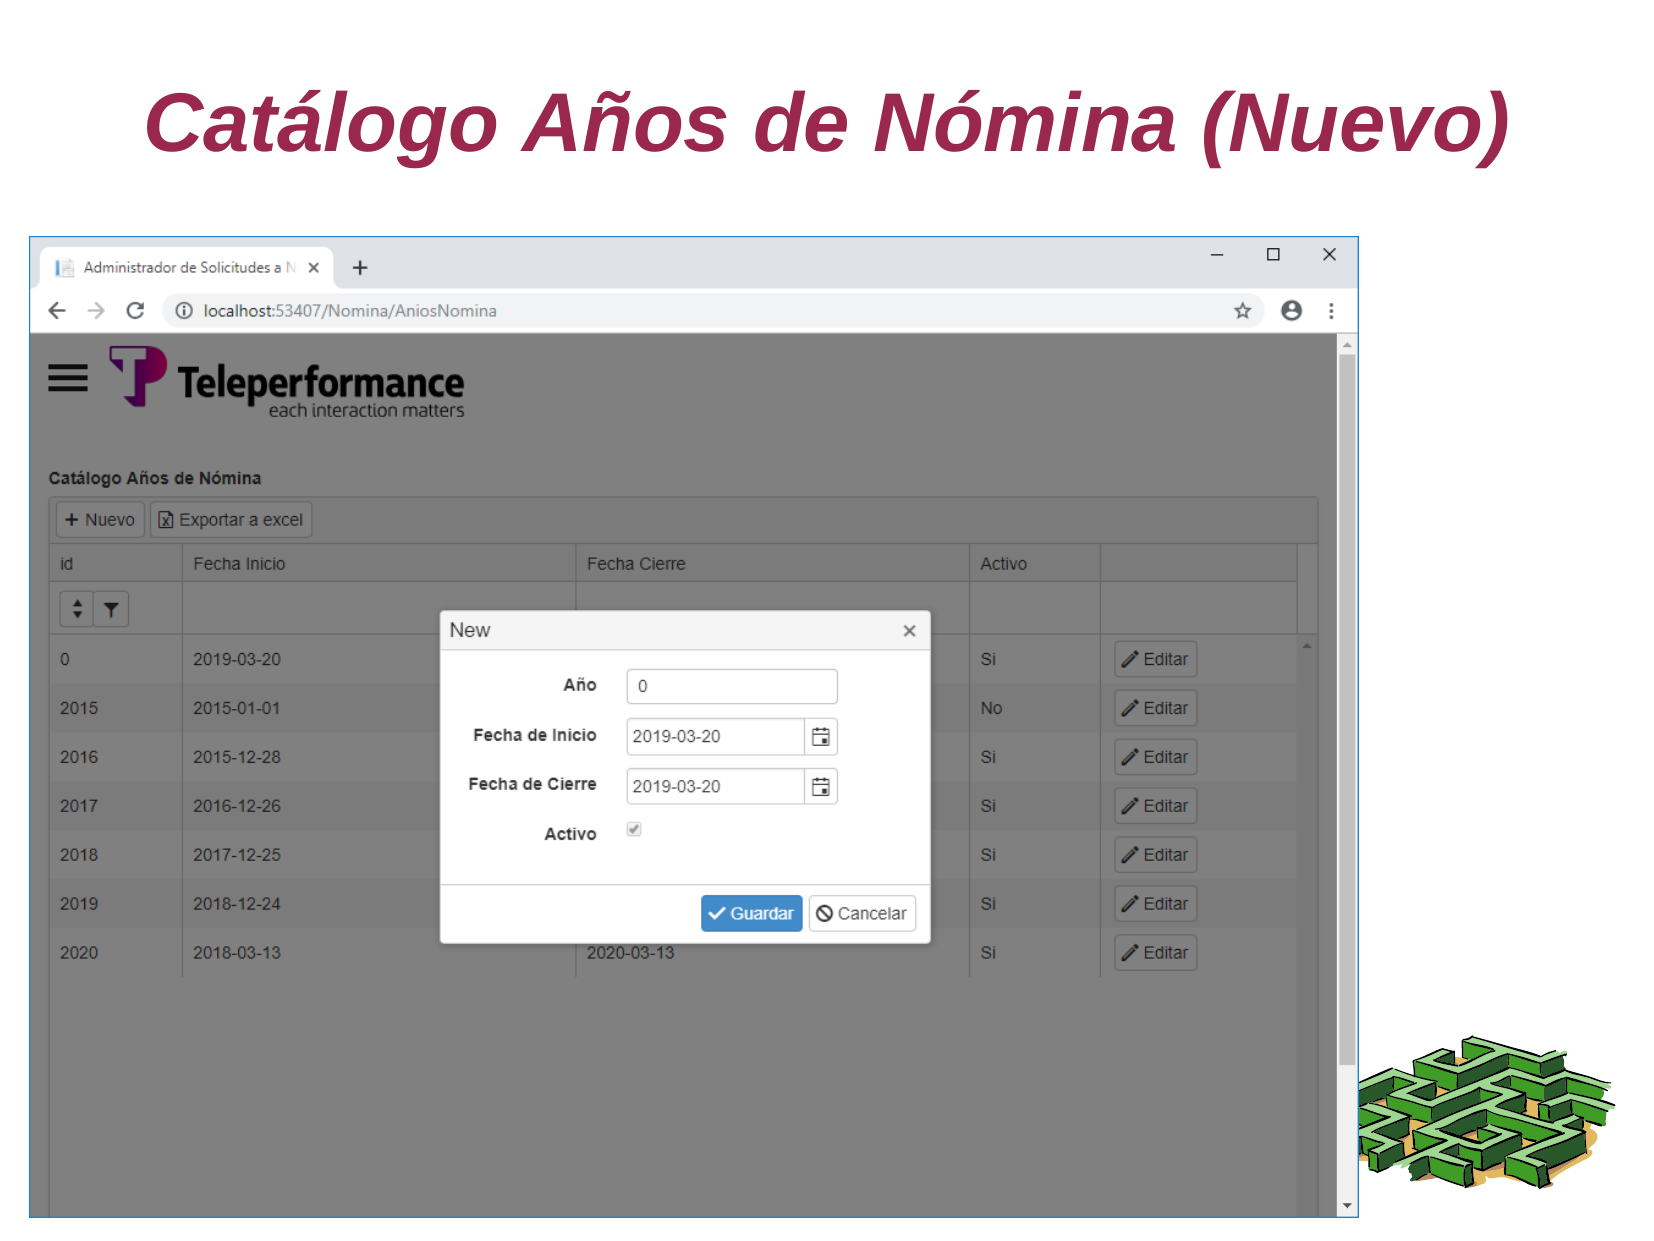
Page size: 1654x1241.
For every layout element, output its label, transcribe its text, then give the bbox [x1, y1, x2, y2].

picture [29, 236, 1359, 1218]
title Catálogo Años de Nómina (Nuevo) [121, 19, 1534, 227]
